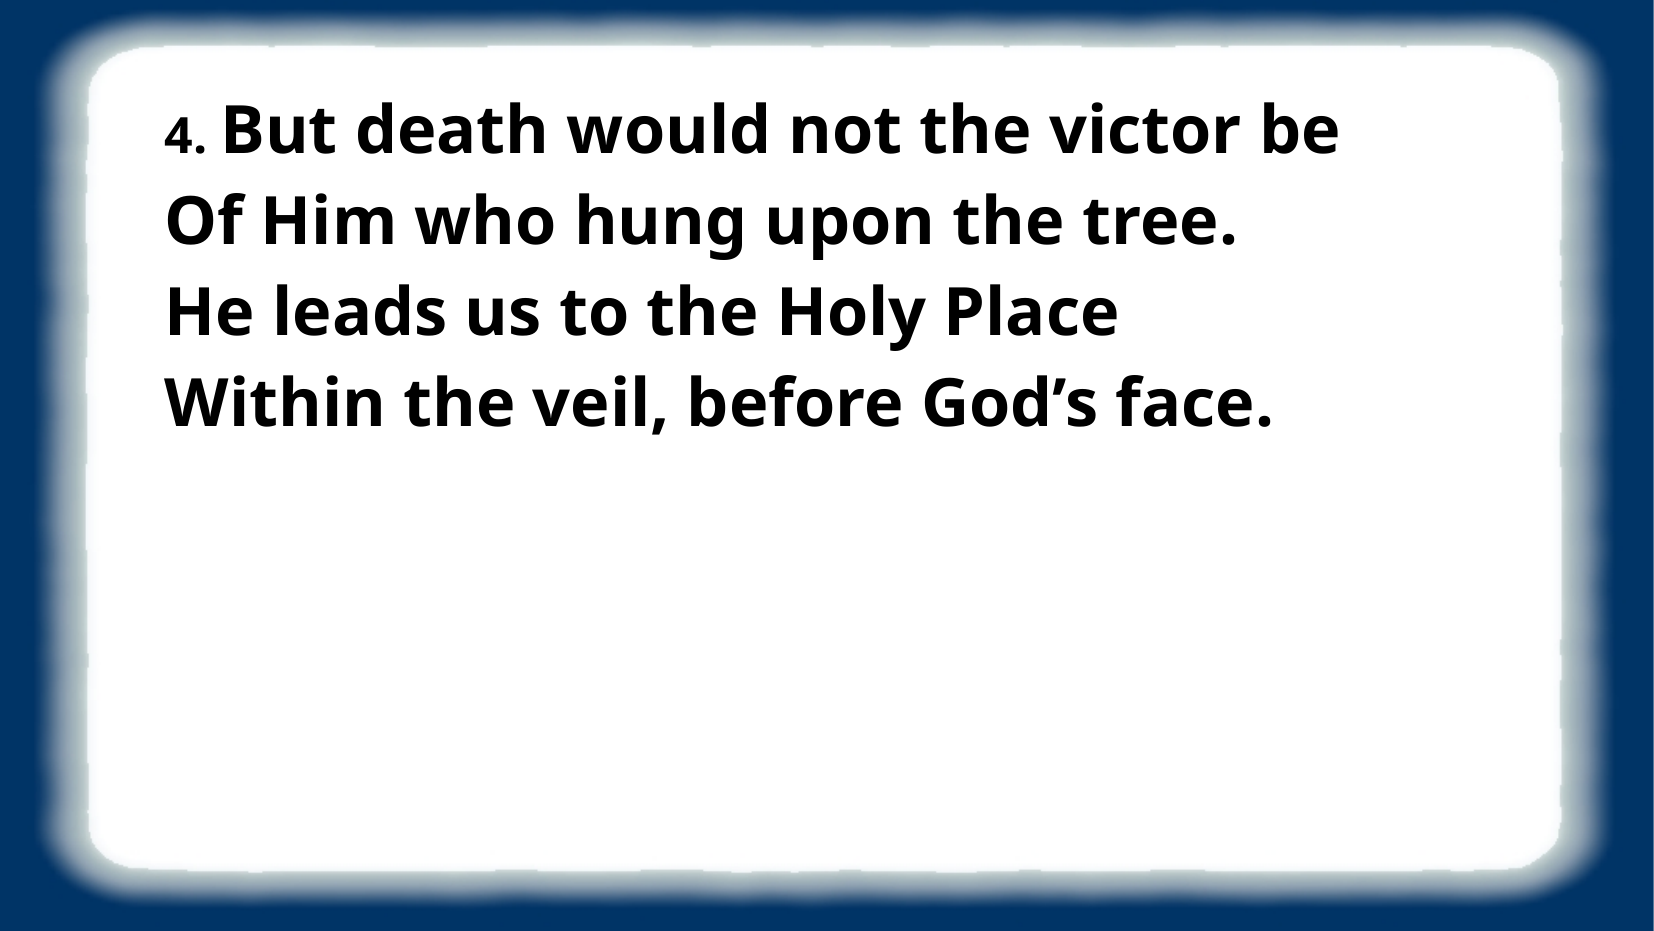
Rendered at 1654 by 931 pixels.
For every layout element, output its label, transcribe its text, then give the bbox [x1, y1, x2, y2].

picture [0, 0, 1654, 931]
text_box 4. But death would not the victor be Of Him who hung upon the tree. He leads us to the Holy Place Within the veil, before God’s face. [150, 75, 1501, 445]
